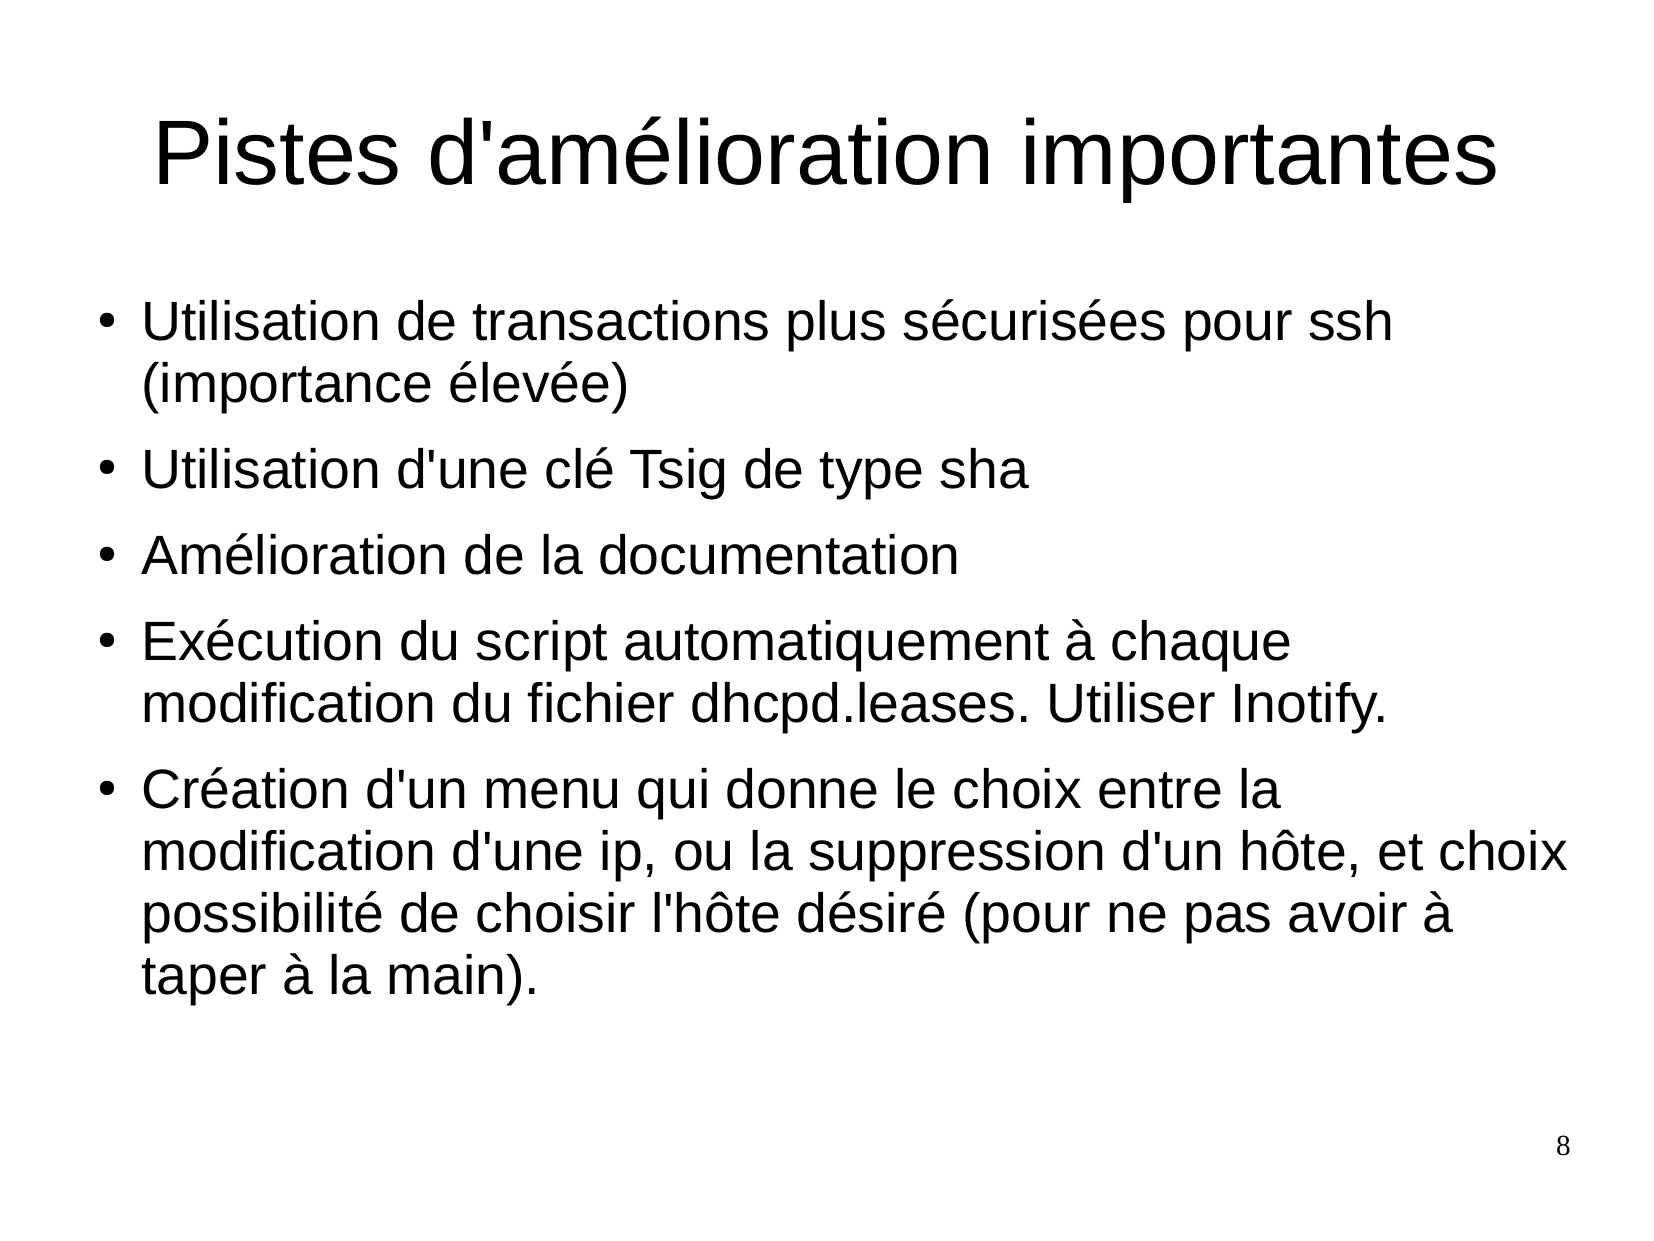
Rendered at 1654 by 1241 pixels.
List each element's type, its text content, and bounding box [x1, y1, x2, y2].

title Pistes d'amélioration importantes [82, 49, 1571, 257]
list Utilisation de transactions plus sécurisées pour ssh (importance élevée) Utilisation d'une clé Tsig de type sha Amélioration de la documentation Exécution du script automatiquement à chaque modification du fichier dhcpd.leases. Utiliser Inotify. Création d'un menu qui donne le choix entre la modification d'une ip, ou la suppression d'un hôte, et choix possibilité de choisir l'hôte désiré (pour ne pas avoir à taper à la main). [82, 290, 1571, 1010]
